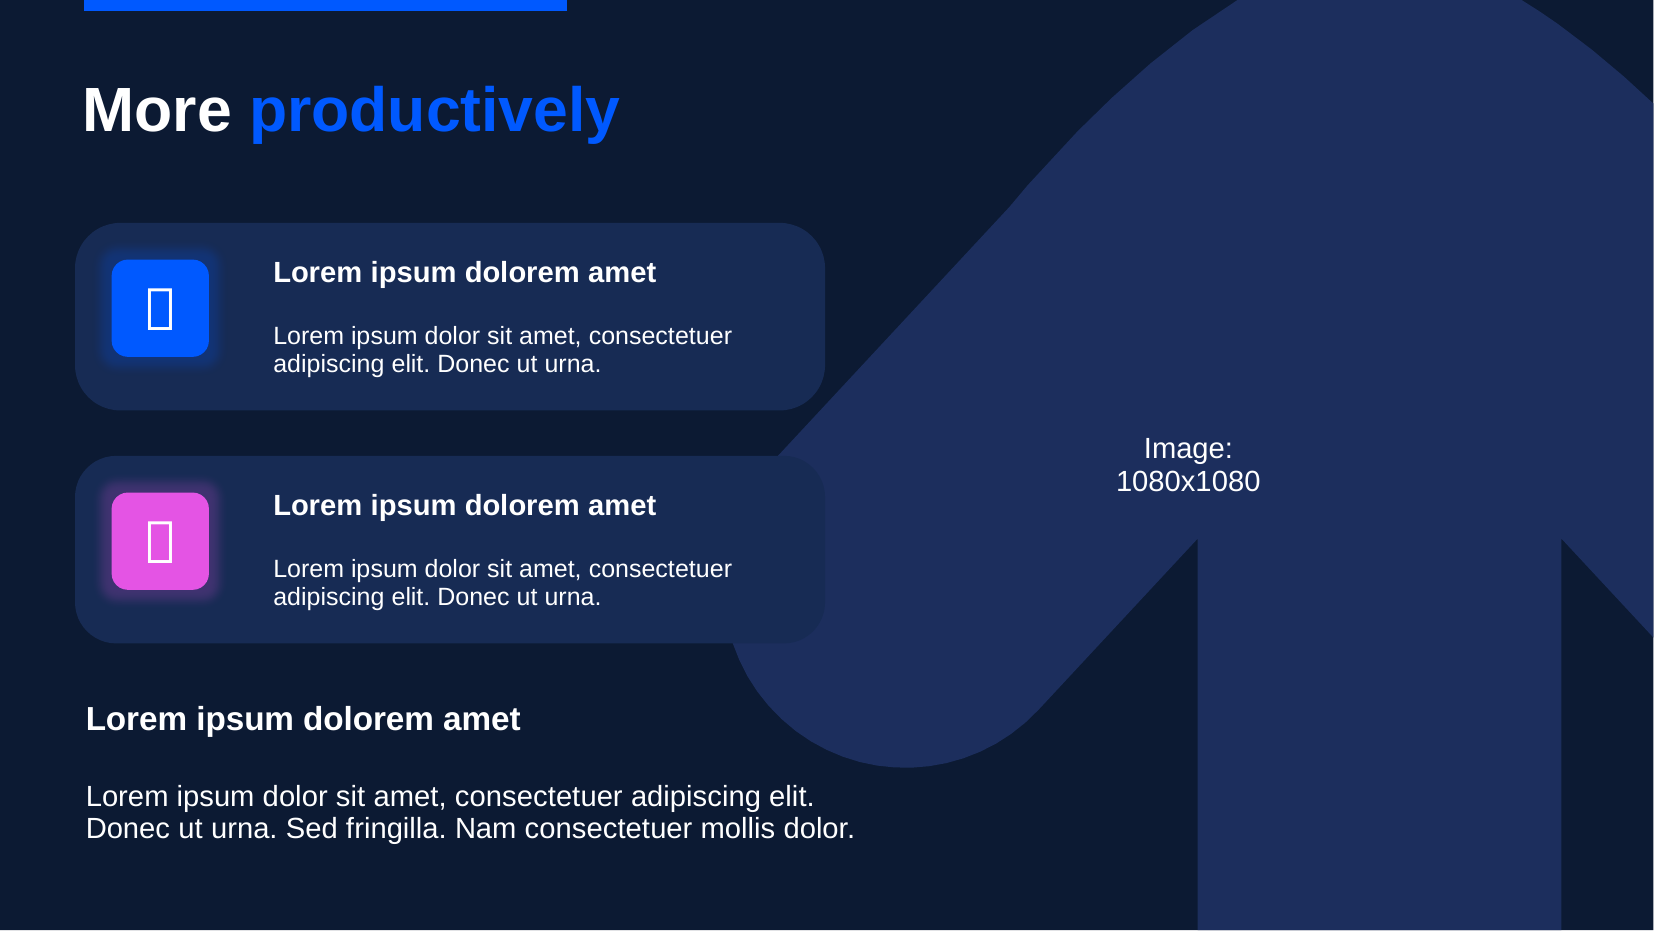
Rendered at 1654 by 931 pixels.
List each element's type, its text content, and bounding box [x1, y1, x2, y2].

text_box Lorem ipsum dolorem amet Lorem ipsum dolor sit amet, consectetuer adipiscing elit. Donec ut urna. Sed fringilla. Nam consectetuer mollis dolor. [50, 675, 901, 871]
text_box [75, 222, 826, 411]
text_box [75, 455, 826, 644]
text_box Lorem ipsum dolorem amet Lorem ipsum dolor sit amet, consectetuer adipiscing elit. Donec ut urna. [237, 255, 788, 378]
text_box  [111, 492, 209, 590]
text_box Image: 1080x1080 [733, 0, 1654, 931]
text_box Lorem ipsum dolorem amet Lorem ipsum dolor sit amet, consectetuer adipiscing elit. Donec ut urna. [237, 488, 788, 611]
title More productively [82, 75, 1136, 188]
text_box  [111, 259, 209, 357]
